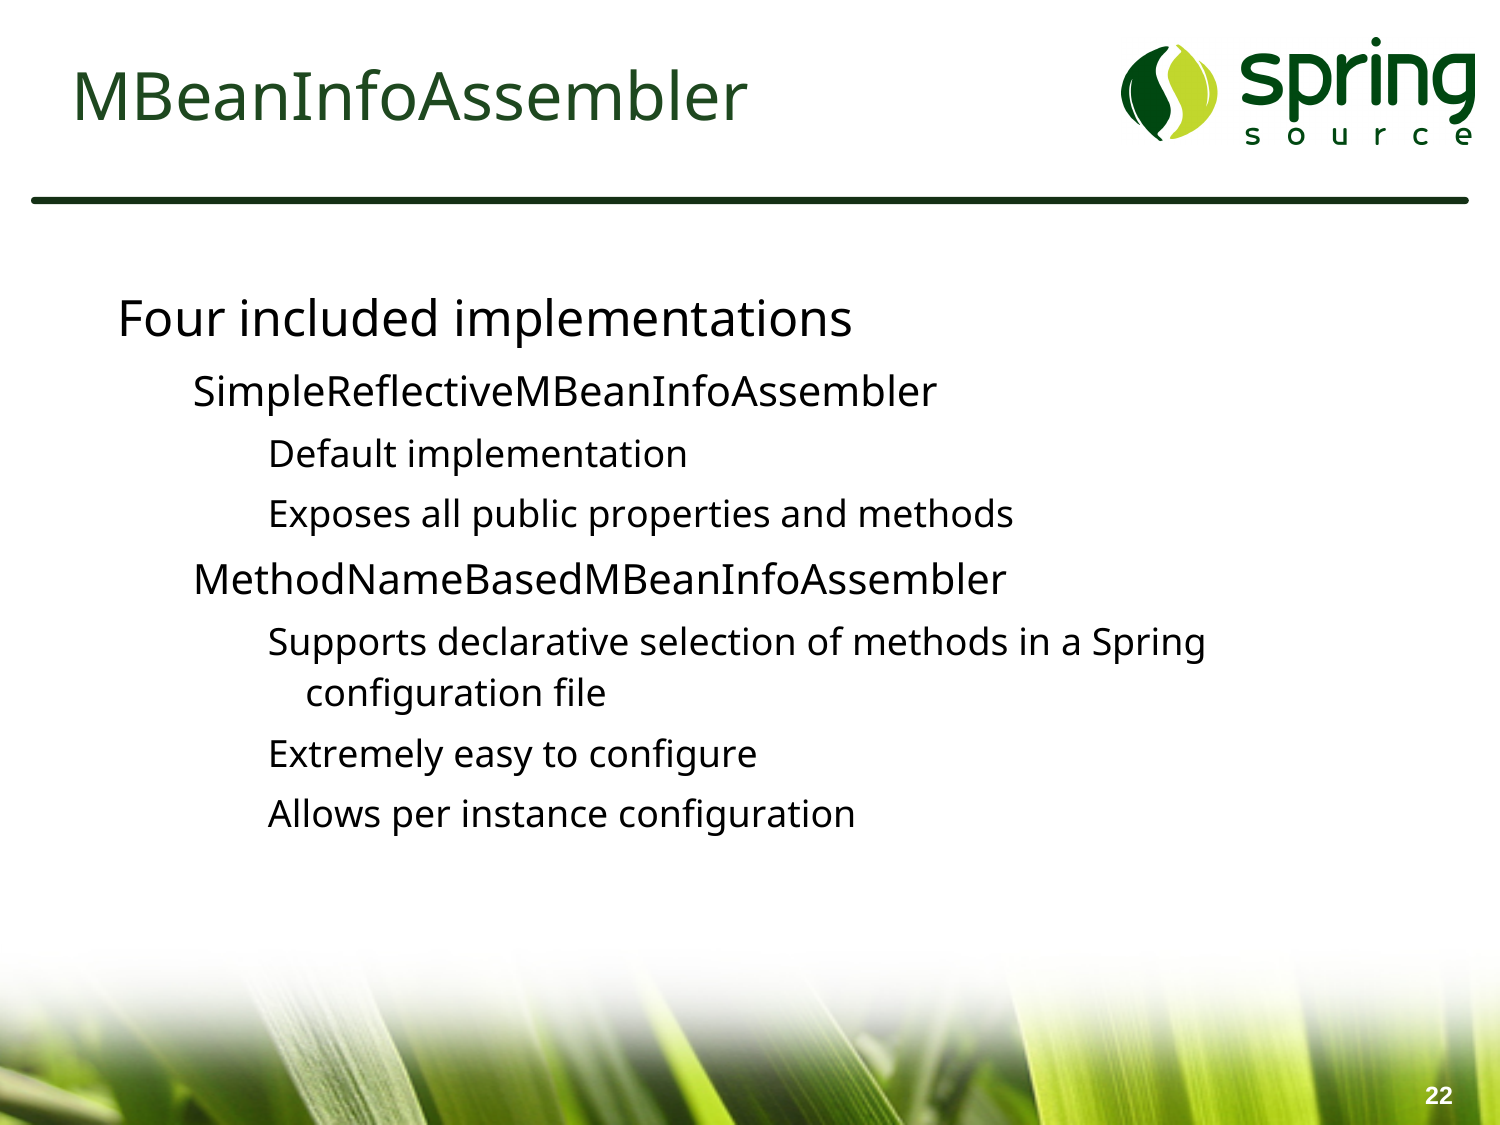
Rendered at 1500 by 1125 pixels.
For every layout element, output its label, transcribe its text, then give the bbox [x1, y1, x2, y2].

list Four included implementations SimpleReflectiveMBeanInfoAssembler Default implementation Exposes all public properties and methods MethodNameBasedMBeanInfoAssembler Supports declarative selection of methods in a Spring configuration file Extremely easy to configure Allows per instance configuration [103, 275, 1394, 938]
picture [1121, 37, 1475, 145]
title MBeanInfoAssembler [56, 13, 1089, 176]
picture [0, 944, 1500, 1125]
